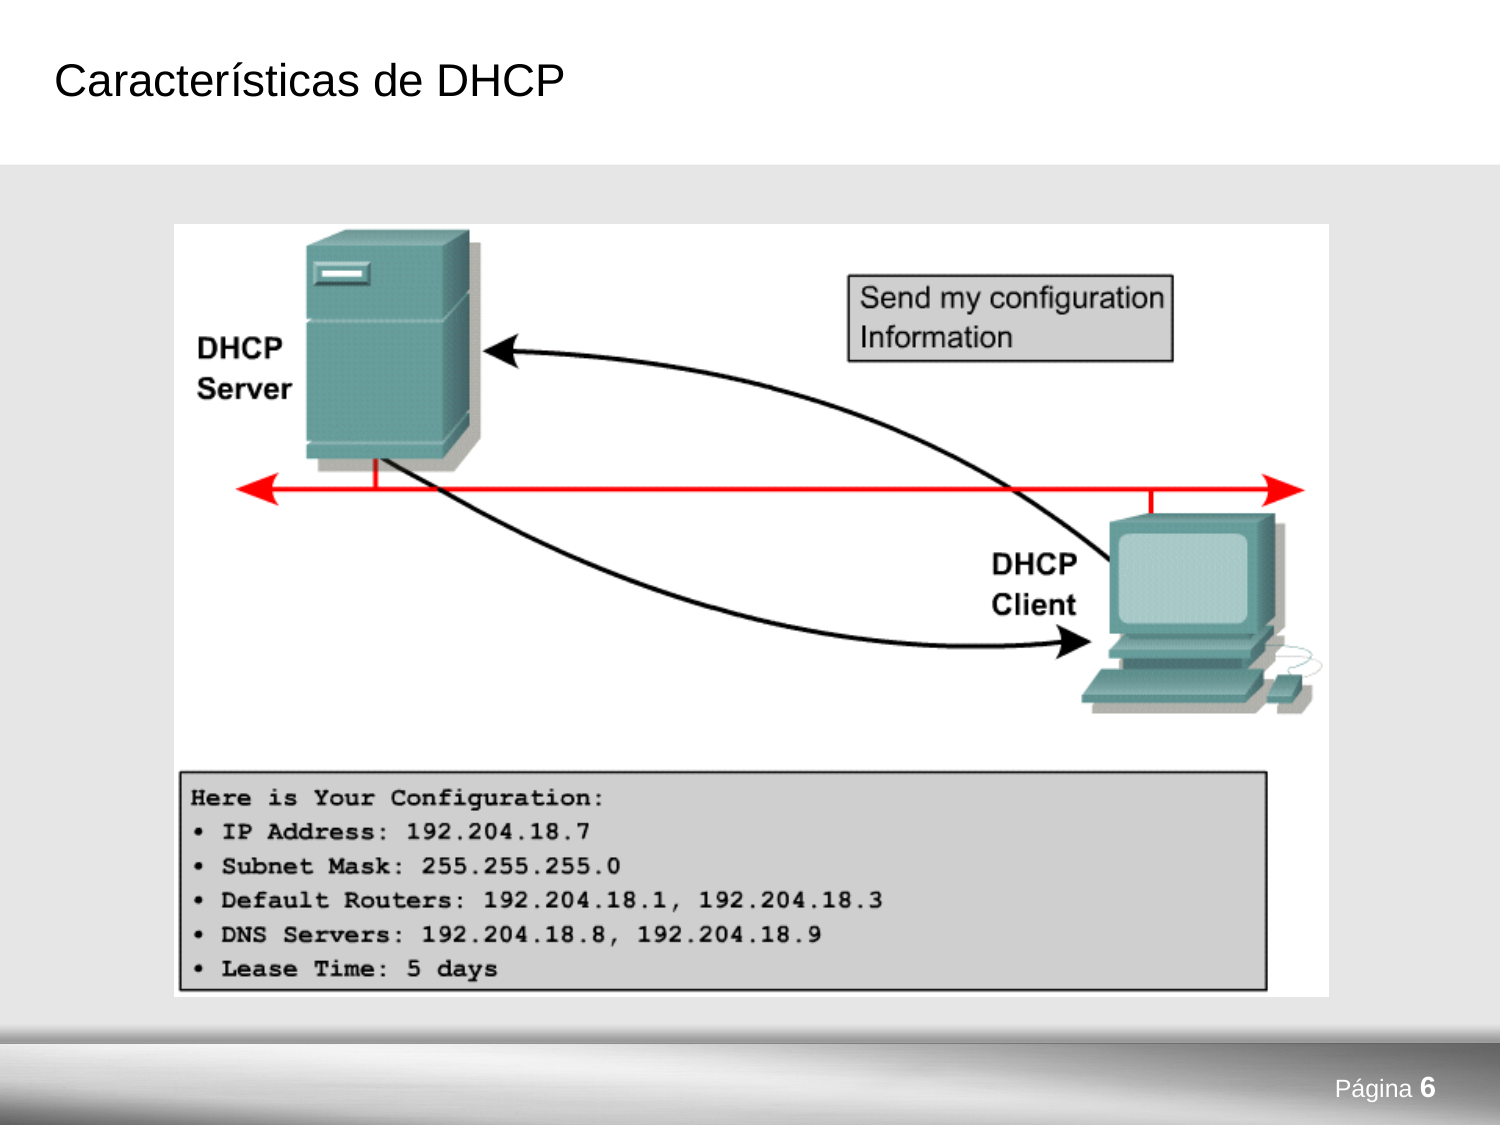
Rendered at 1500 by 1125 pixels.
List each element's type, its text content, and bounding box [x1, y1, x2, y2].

picture [174, 224, 1329, 997]
picture [0, 1044, 1500, 1125]
title Características de DHCP [24, 36, 1476, 113]
